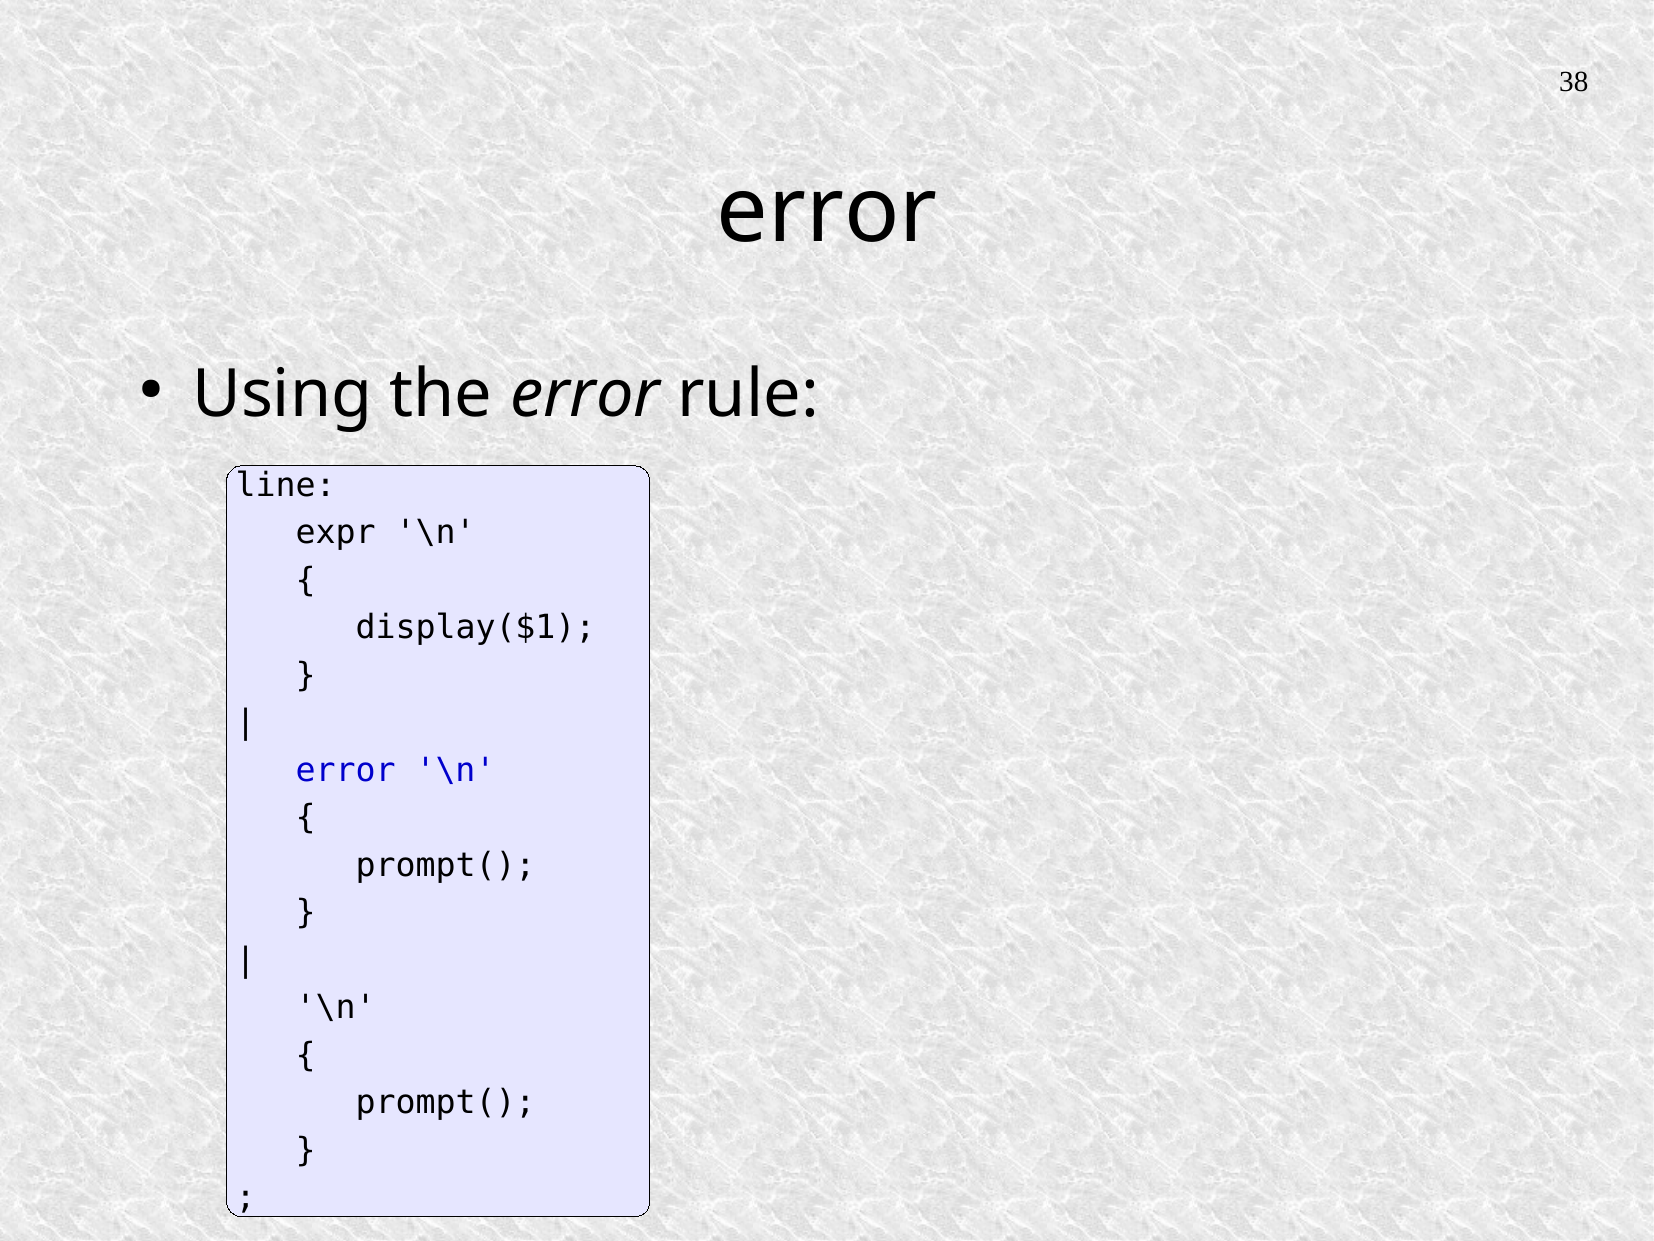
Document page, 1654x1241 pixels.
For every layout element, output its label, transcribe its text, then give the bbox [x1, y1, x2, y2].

title error [121, 102, 1534, 311]
list Using the error rule: [121, 344, 1534, 1127]
picture [0, 0, 1654, 1241]
text_box line: expr '\n' { display($1); } | error '\n' { prompt(); } | '\n' { prompt(); } ; [226, 465, 650, 1217]
